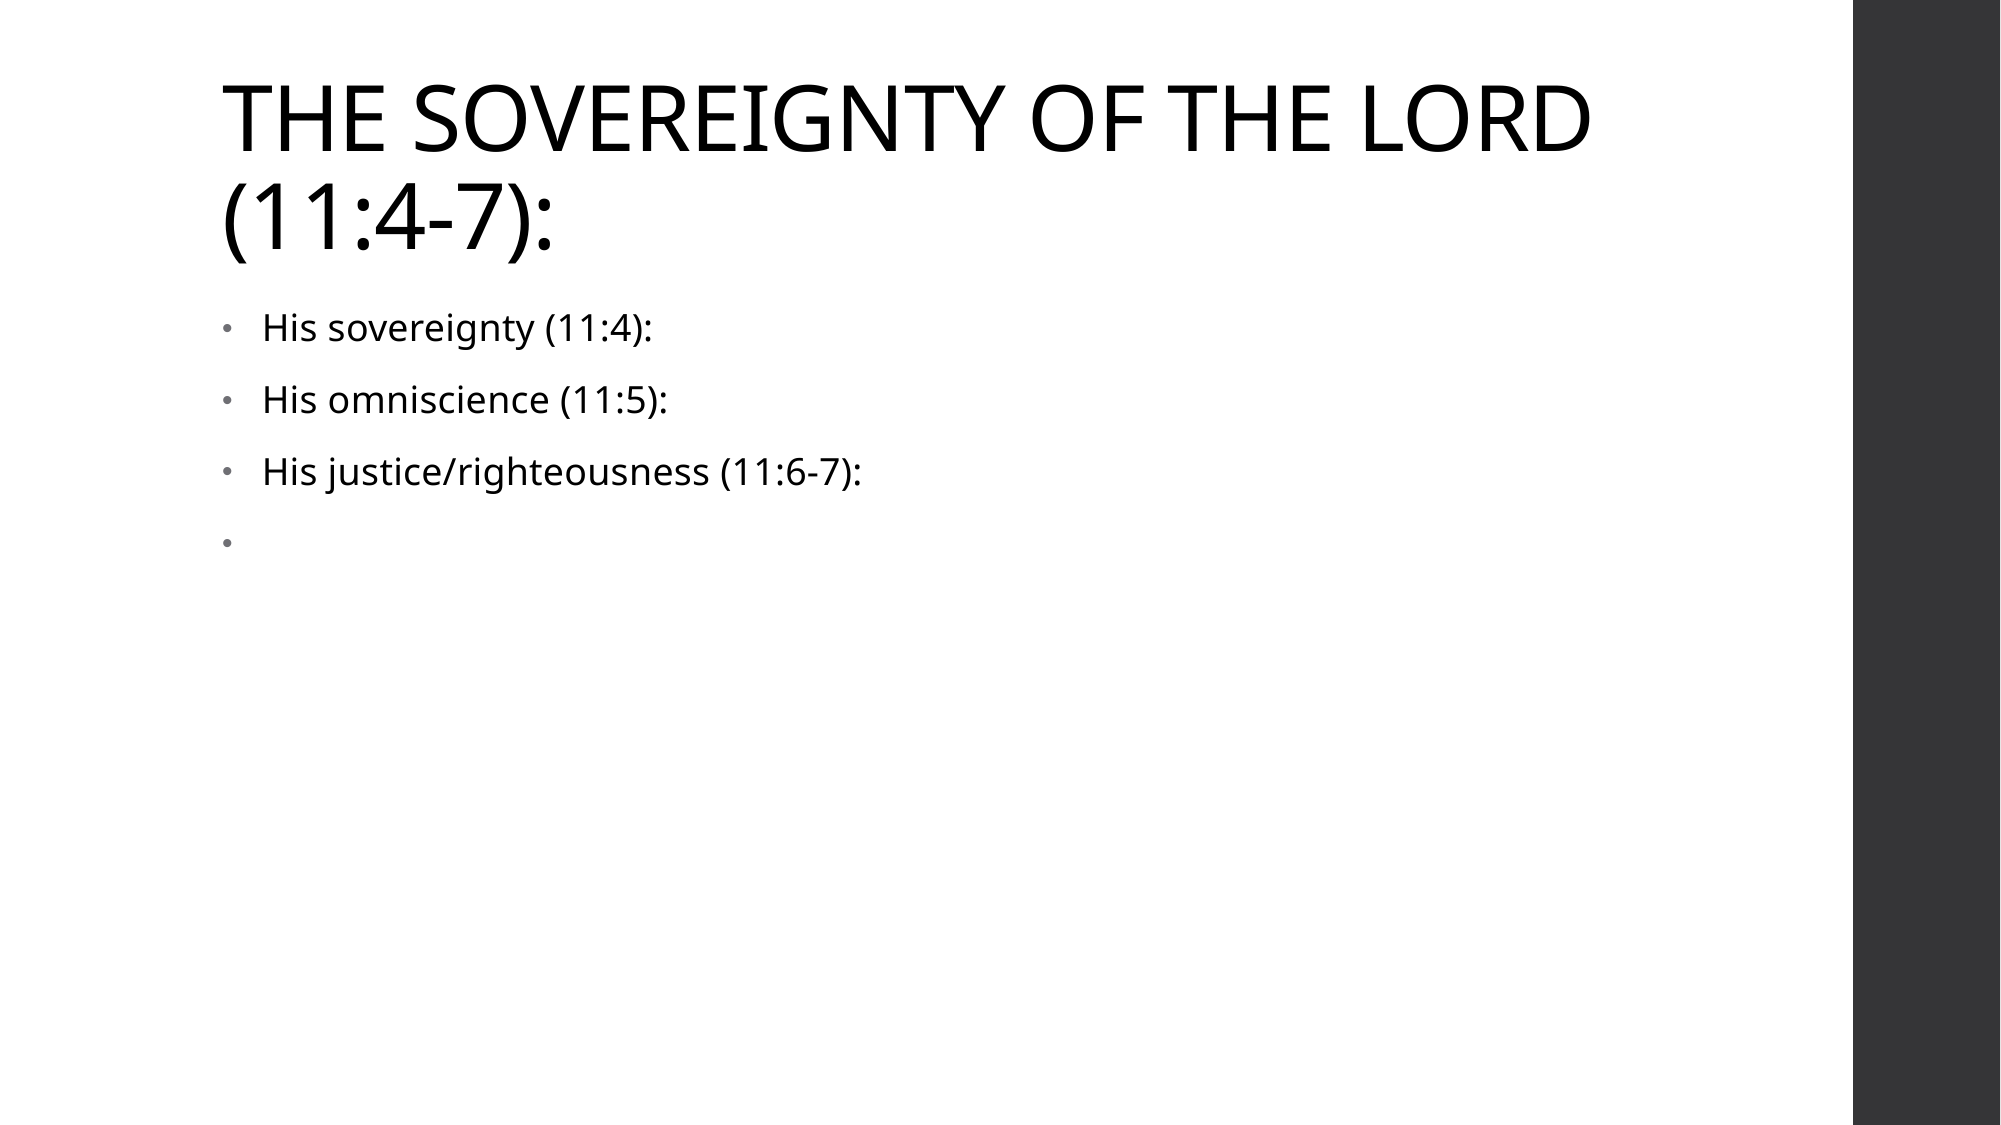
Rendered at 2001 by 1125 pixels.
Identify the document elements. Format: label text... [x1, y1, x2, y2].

title THE SOVEREIGNTY OF THE LORD (11:4-7): [206, 60, 1797, 278]
list His sovereignty (11:4): His omniscience (11:5): His justice/righteousness (11:6-7): [206, 299, 1617, 1014]
